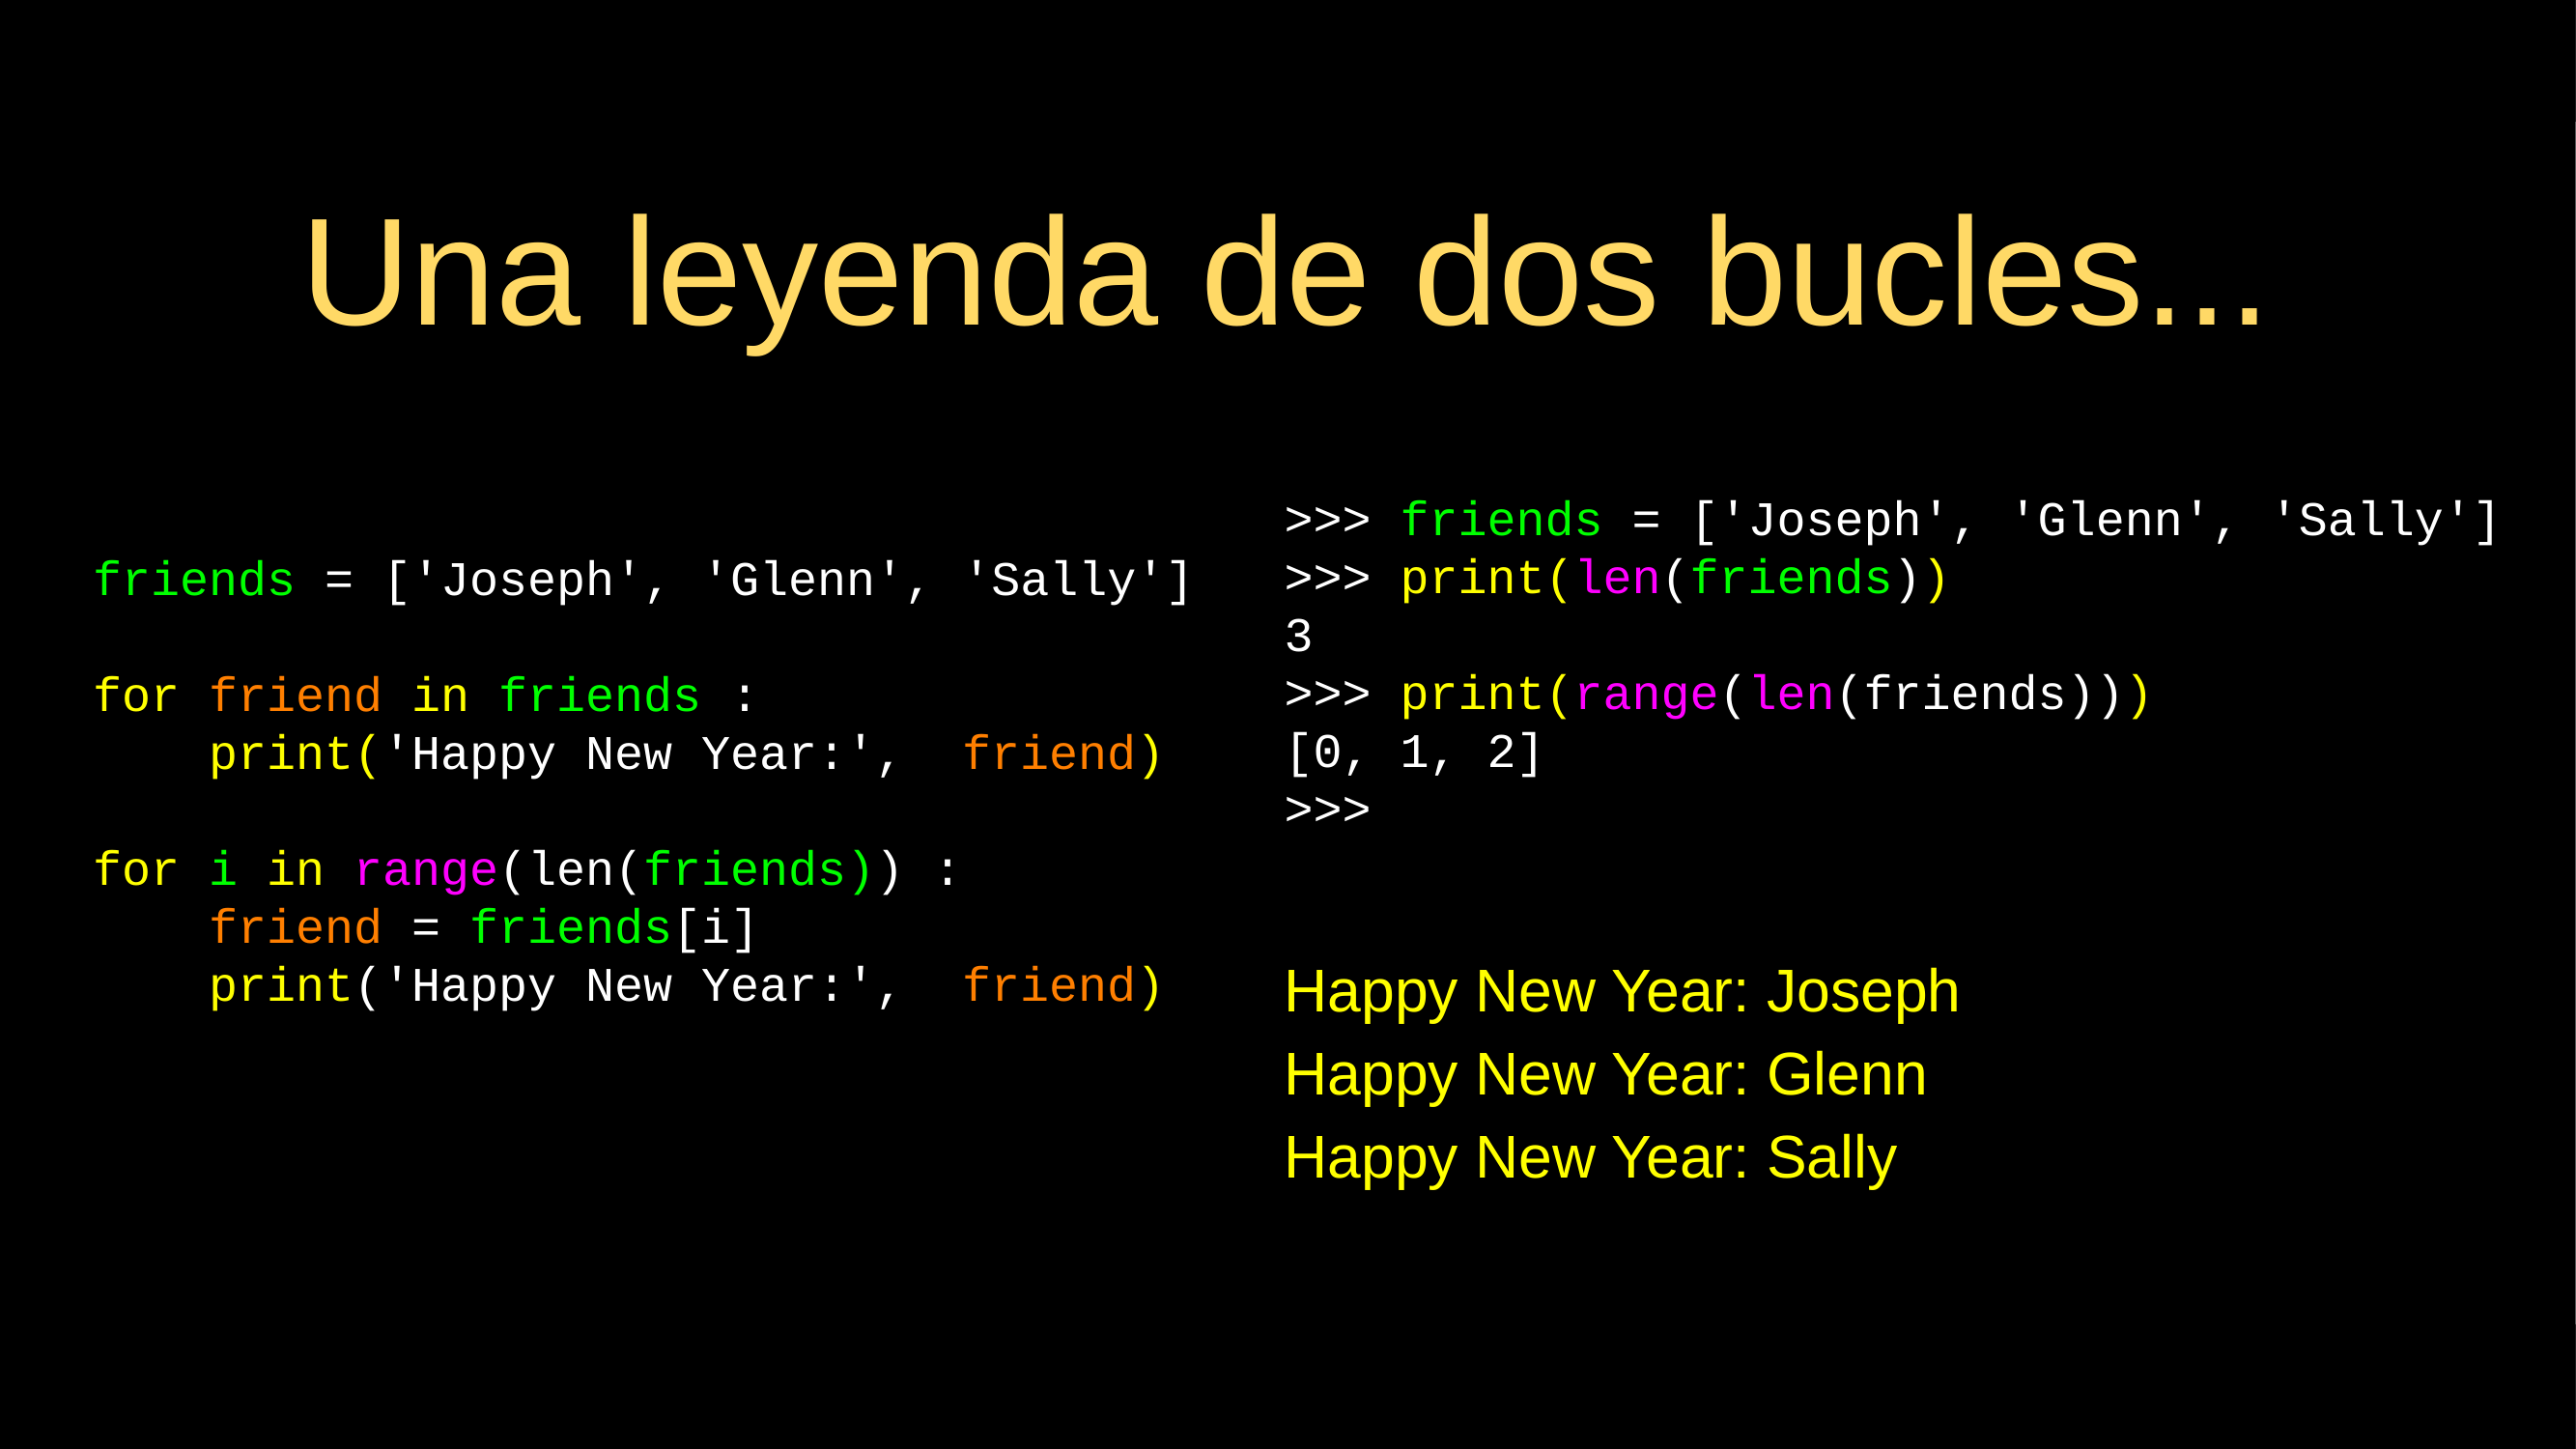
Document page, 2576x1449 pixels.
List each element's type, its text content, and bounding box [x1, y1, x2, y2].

text_box friends = ['Joseph', 'Glenn', 'Sally'] for friend in friends : print('Happy New Year:', friend) for i in range(len(friends)) : friend = friends[i] print('Happy New Year:', friend) [92, 494, 1231, 1065]
text_box >>> friends = ['Joseph', 'Glenn', 'Sally'] >>> print(len(friends)) 3 >>> print(range(len(friends))) [0, 1, 2] >>> [1284, 397, 2534, 924]
title Una leyenda de dos bucles... [183, 125, 2391, 403]
text_box Happy New Year: Joseph Happy New Year: Glenn Happy New Year: Sally [1284, 924, 2170, 1236]
